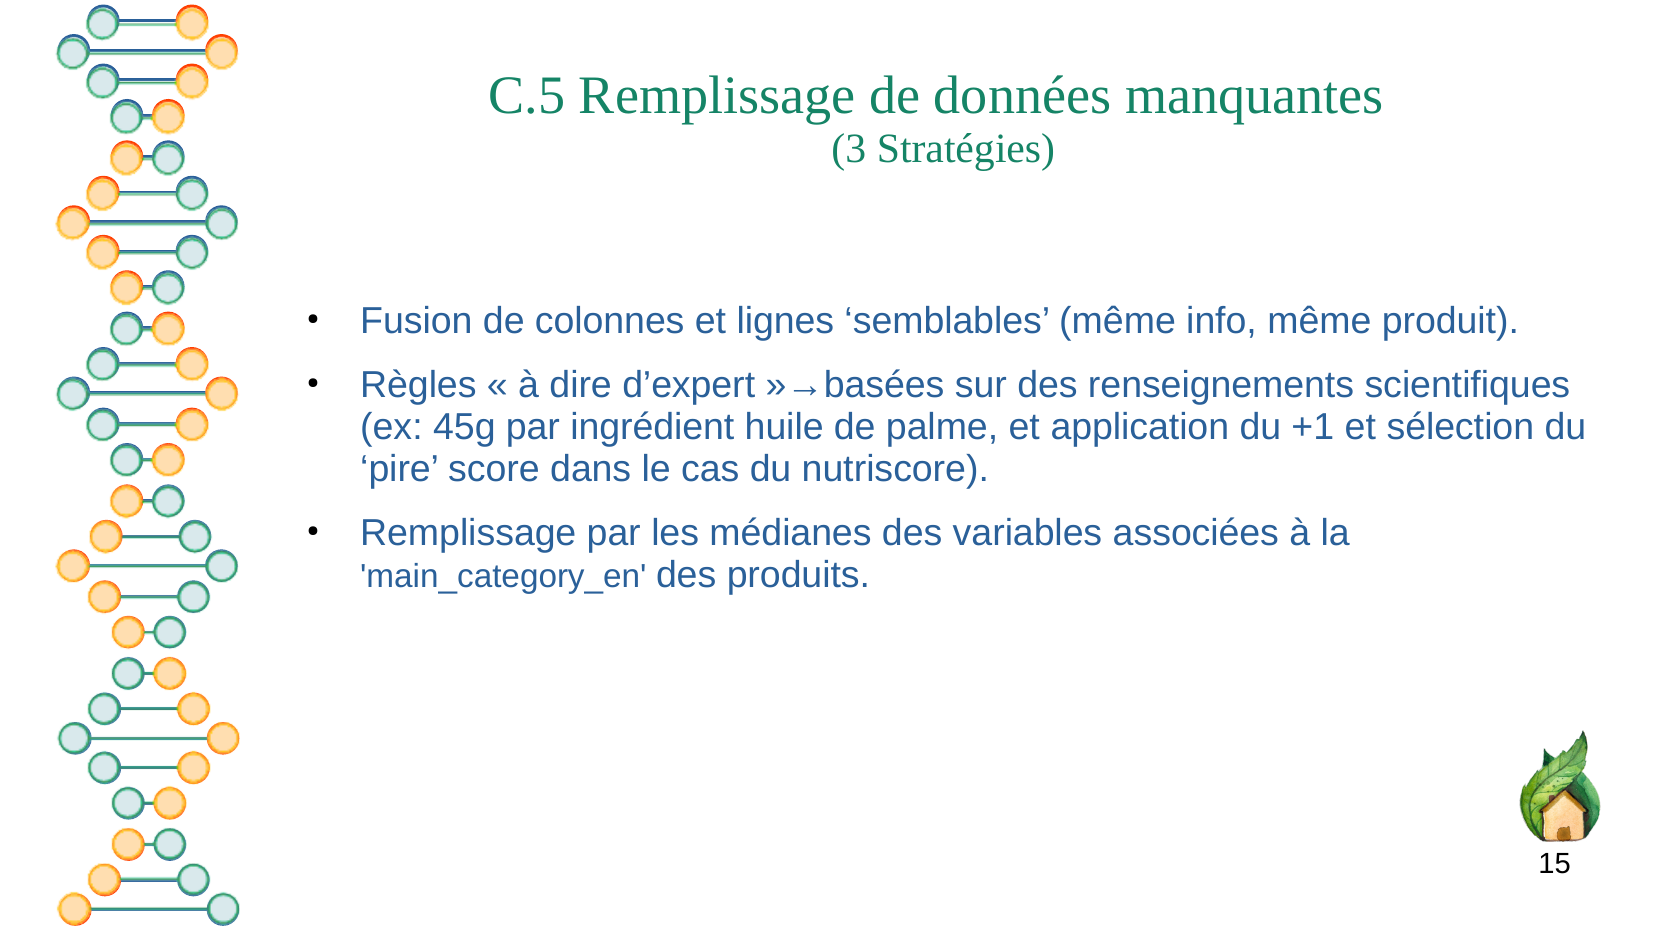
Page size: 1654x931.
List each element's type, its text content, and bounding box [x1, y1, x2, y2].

title C.5 Remplissage de données manquantes (3 Stratégies) [351, 41, 1573, 195]
picture [0, 0, 351, 931]
list Fusion de colonnes et lignes ‘semblables’ (même info, même produit). Règles « à dire d’expert »→basées sur des renseignements scientifiques (ex: 45g par ingrédient huile de palme, et application du +1 et sélection du ‘pire’ score dans le cas du nutriscore). Remplissage par les médianes des variables associées à la 'main_category_en' des produits. [351, 299, 1619, 839]
picture [1500, 726, 1619, 845]
